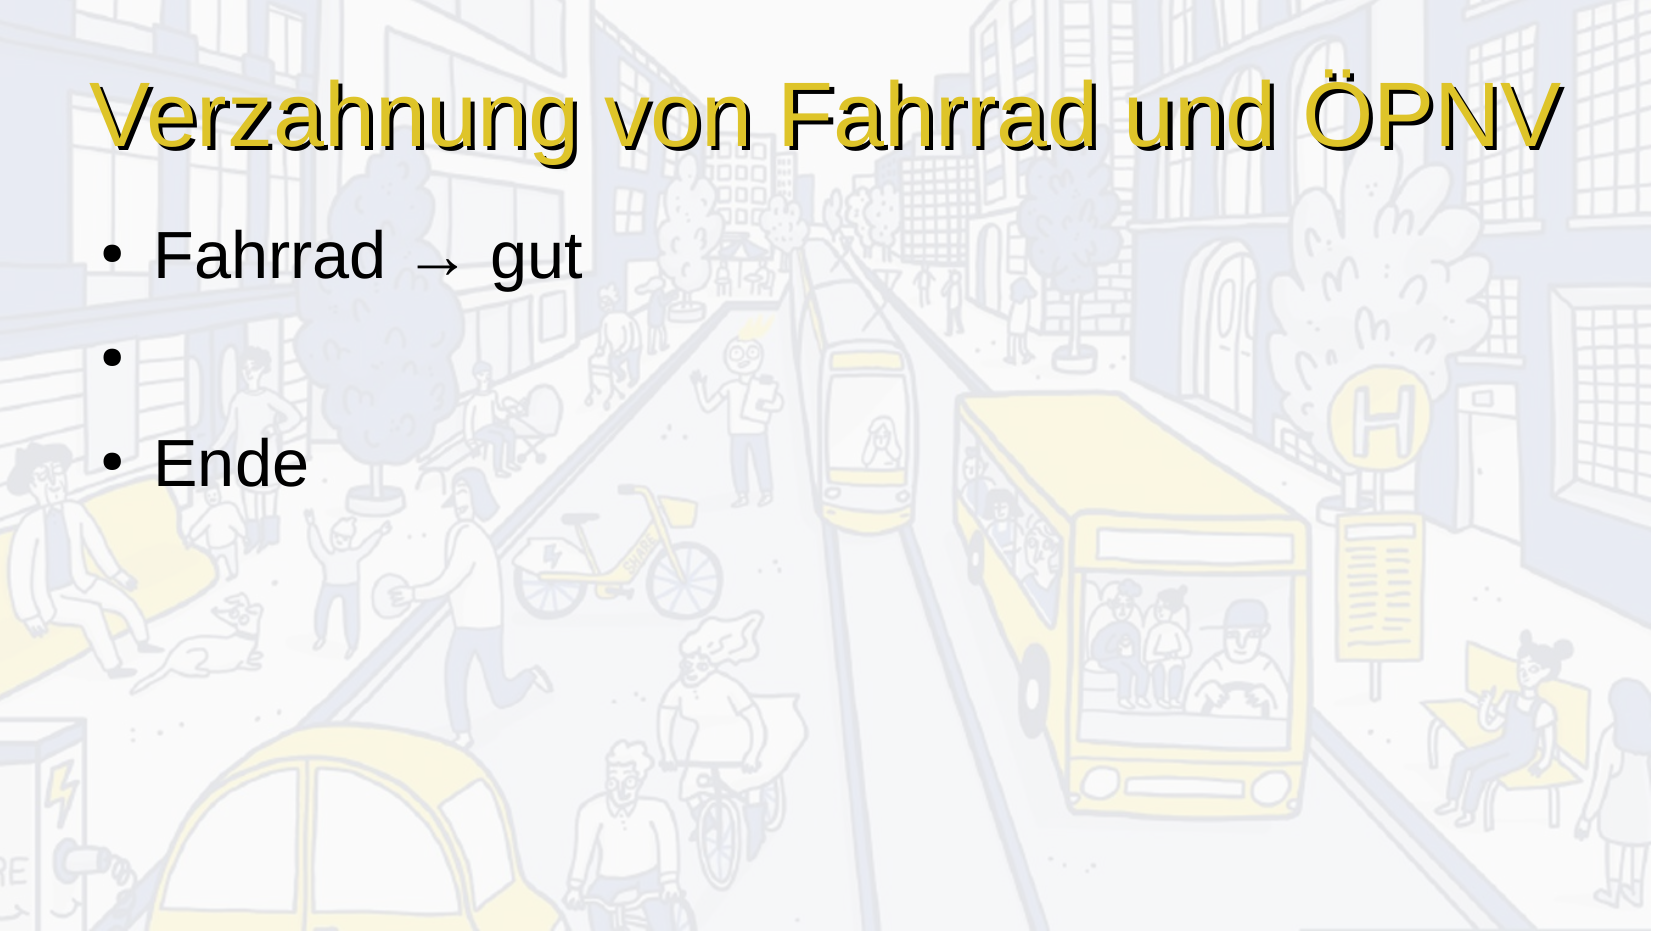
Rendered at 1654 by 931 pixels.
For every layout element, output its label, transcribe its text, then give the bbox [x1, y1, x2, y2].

picture [0, 0, 1651, 931]
title Verzahnung von Fahrrad und ÖPNV [82, 37, 1571, 193]
list Fahrrad → gut Ende [82, 217, 1571, 758]
